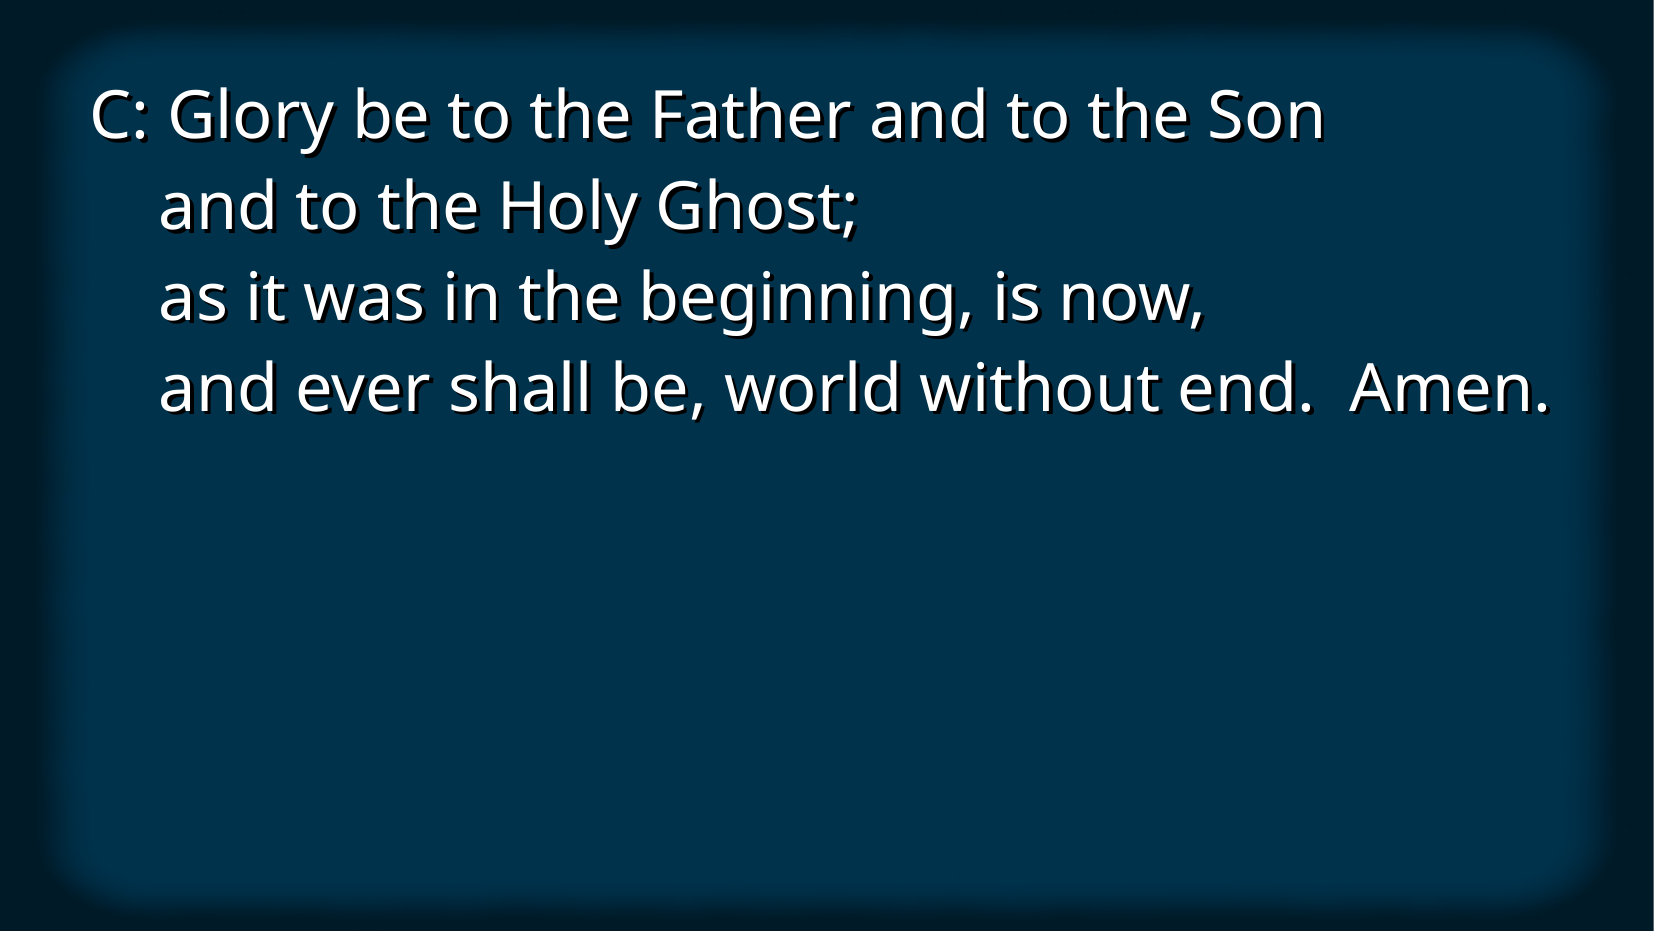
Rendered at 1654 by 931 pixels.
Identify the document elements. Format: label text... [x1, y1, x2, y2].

picture [0, 0, 1654, 931]
text_box C: Glory be to the Father and to the Son and to the Holy Ghost; as it was in the beginning, is now, and ever shall be, world without end. Amen. [75, 60, 1576, 430]
